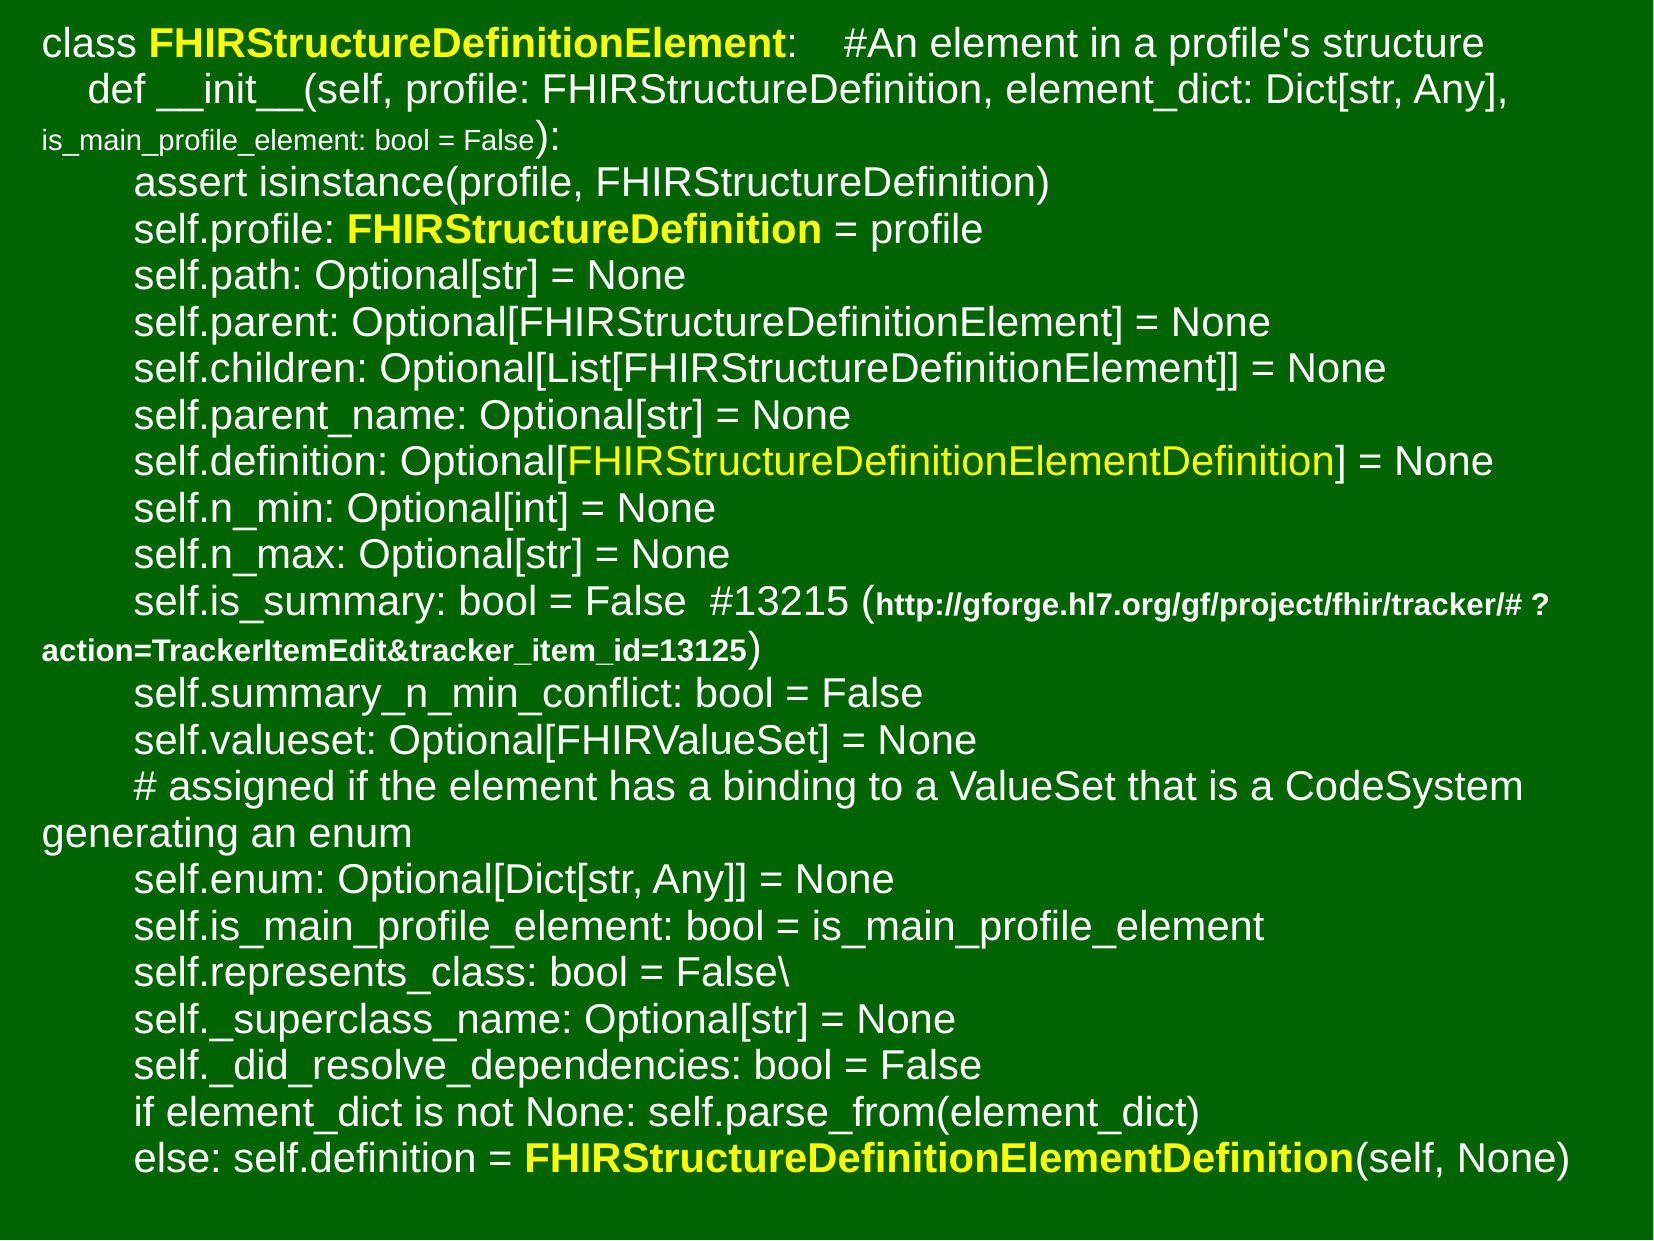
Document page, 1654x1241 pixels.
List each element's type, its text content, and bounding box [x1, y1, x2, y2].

text_box class FHIRStructureDefinitionElement: #An element in a profile's structure def __init__(self, profile: FHIRStructureDefinition, element_dict: Dict[str, Any], is_main_profile_element: bool = False): assert isinstance(profile, FHIRStructureDefinition) self.profile: FHIRStructureDefinition = profile self.path: Optional[str] = None self.parent: Optional[FHIRStructureDefinitionElement] = None self.children: Optional[List[FHIRStructureDefinitionElement]] = None self.parent_name: Optional[str] = None self.definition: Optional[FHIRStructureDefinitionElementDefinition] = None self.n_min: Optional[int] = None self.n_max: Optional[str] = None self.is_summary: bool = False #13215 (http://gforge.hl7.org/gf/project/fhir/tracker/# ?action=TrackerItemEdit&tracker_item_id=13125) self.summary_n_min_conflict: bool = False self.valueset: Optional[FHIRValueSet] = None # assigned if the element has a binding to a ValueSet that is a CodeSystem generating an enum self.enum: Optional[Dict[str, Any]] = None self.is_main_profile_element: bool = is_main_profile_element self.represents_class: bool = False\ self._superclass_name: Optional[str] = None self._did_resolve_dependencies: bool = False if element_dict is not None: self.parse_from(element_dict) else: self.definition = FHIRStructureDefinitionElementDefinition(self, None) [26, 12, 1654, 1189]
